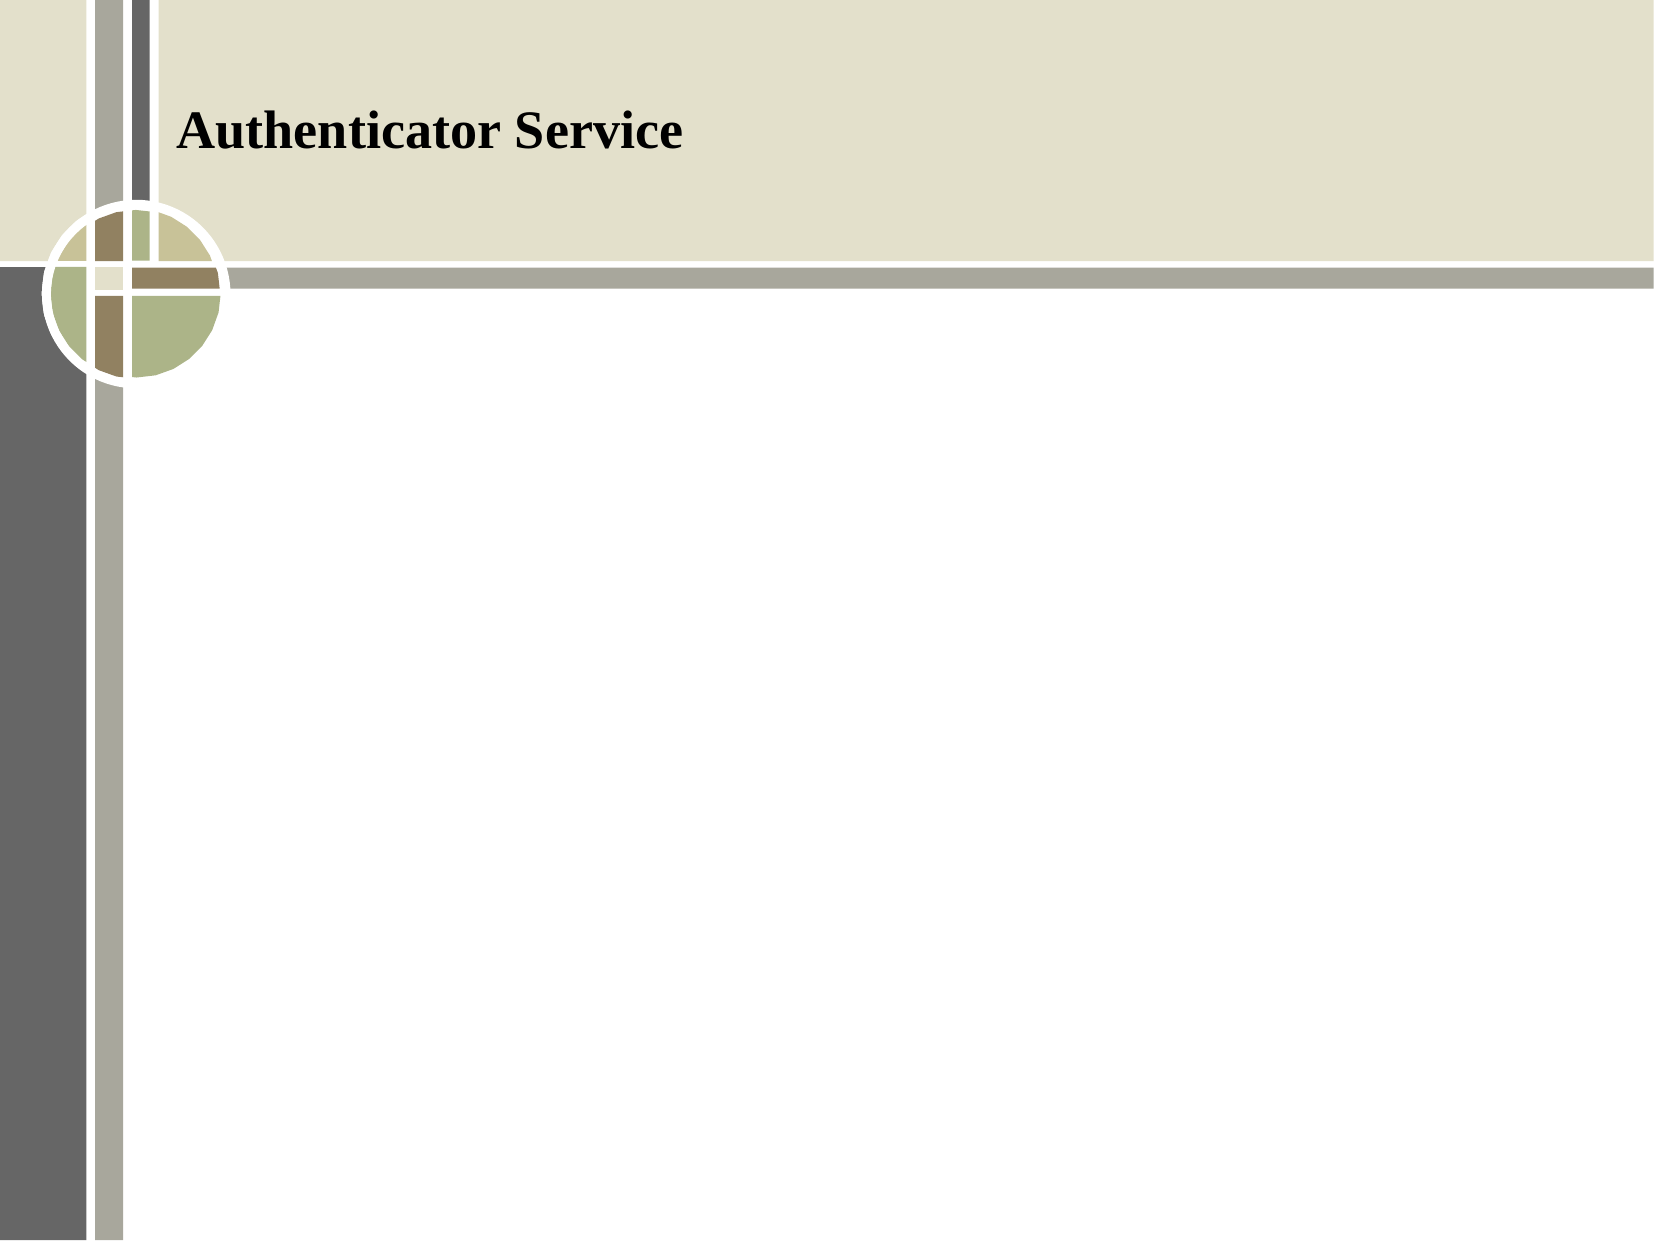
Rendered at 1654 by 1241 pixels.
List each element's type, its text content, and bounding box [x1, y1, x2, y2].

title Authenticator Service [176, 27, 1589, 235]
